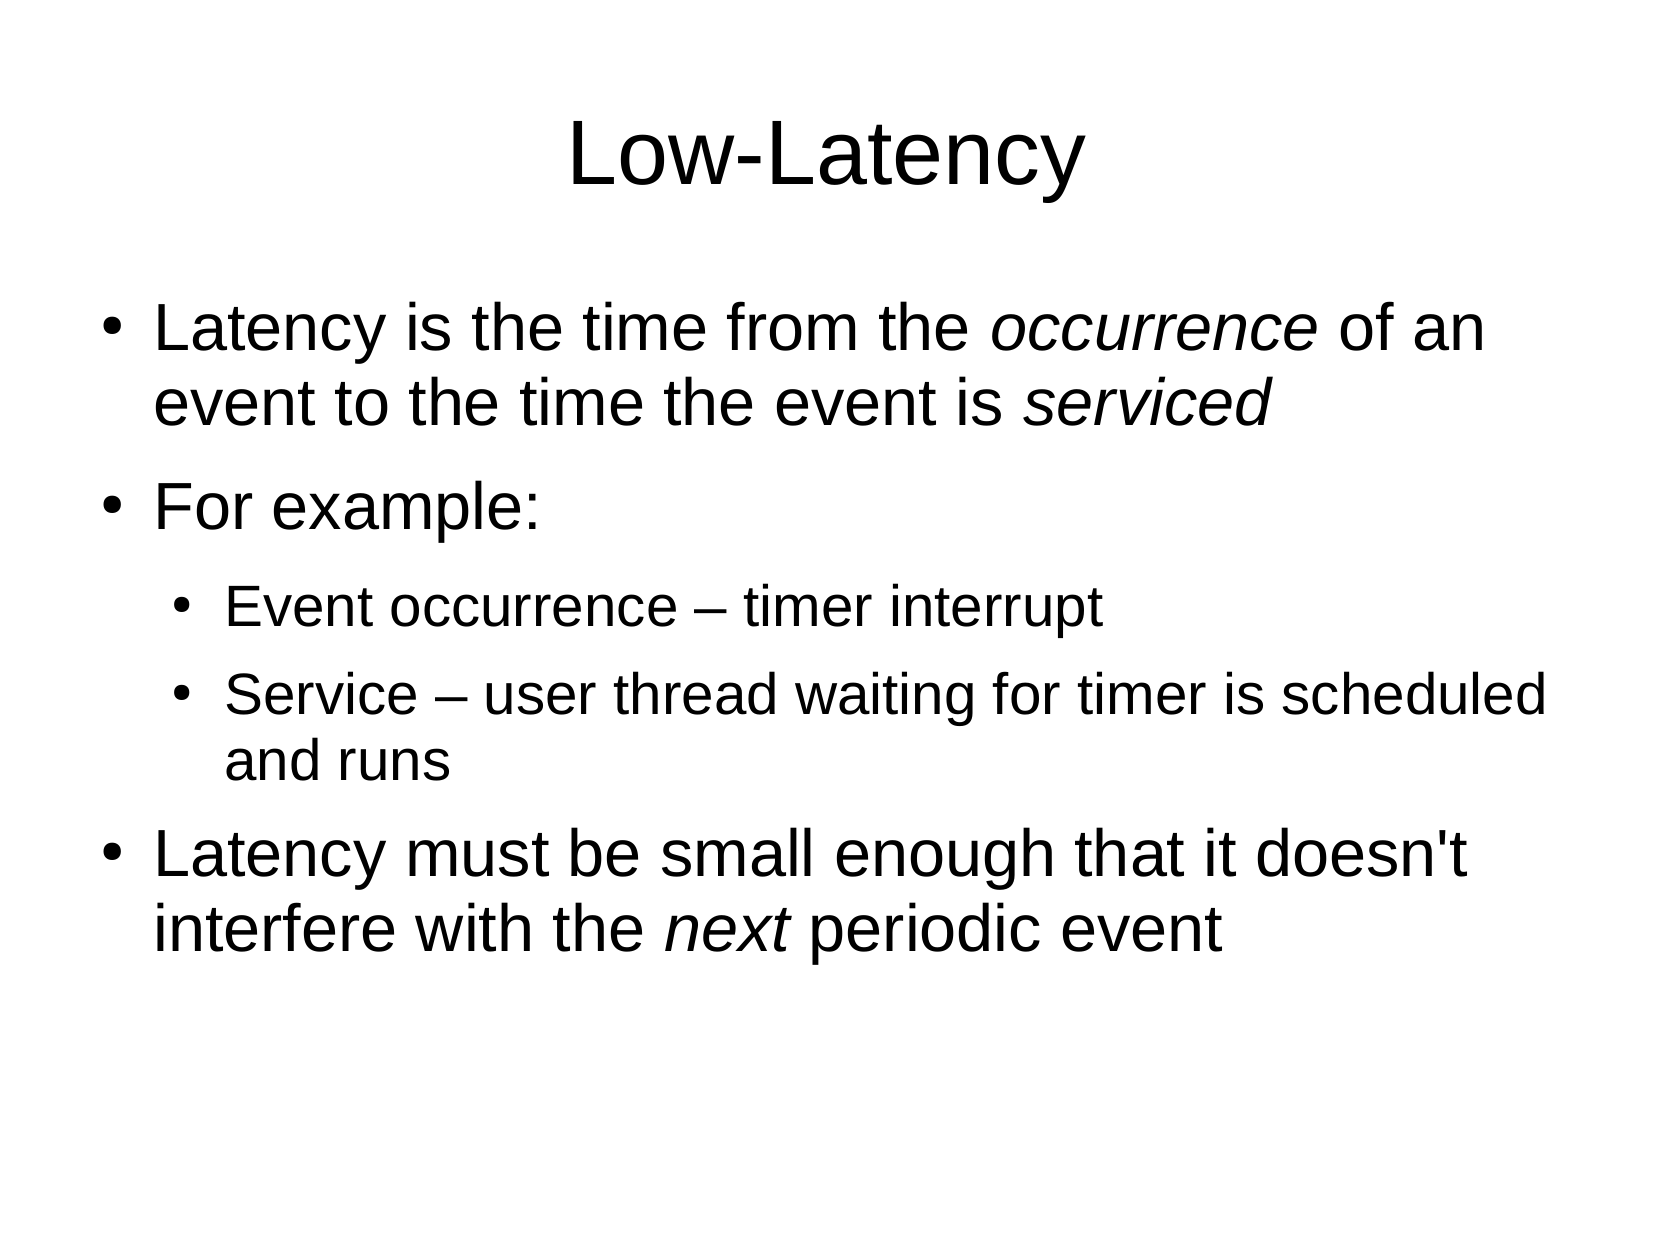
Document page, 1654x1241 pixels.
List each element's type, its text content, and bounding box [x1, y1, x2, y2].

title Low-Latency [82, 56, 1571, 250]
list Latency is the time from the occurrence of an event to the time the event is serviced For example: Event occurrence – timer interrupt Service – user thread waiting for timer is scheduled and runs Latency must be small enough that it doesn't interfere with the next periodic event [82, 290, 1571, 1094]
